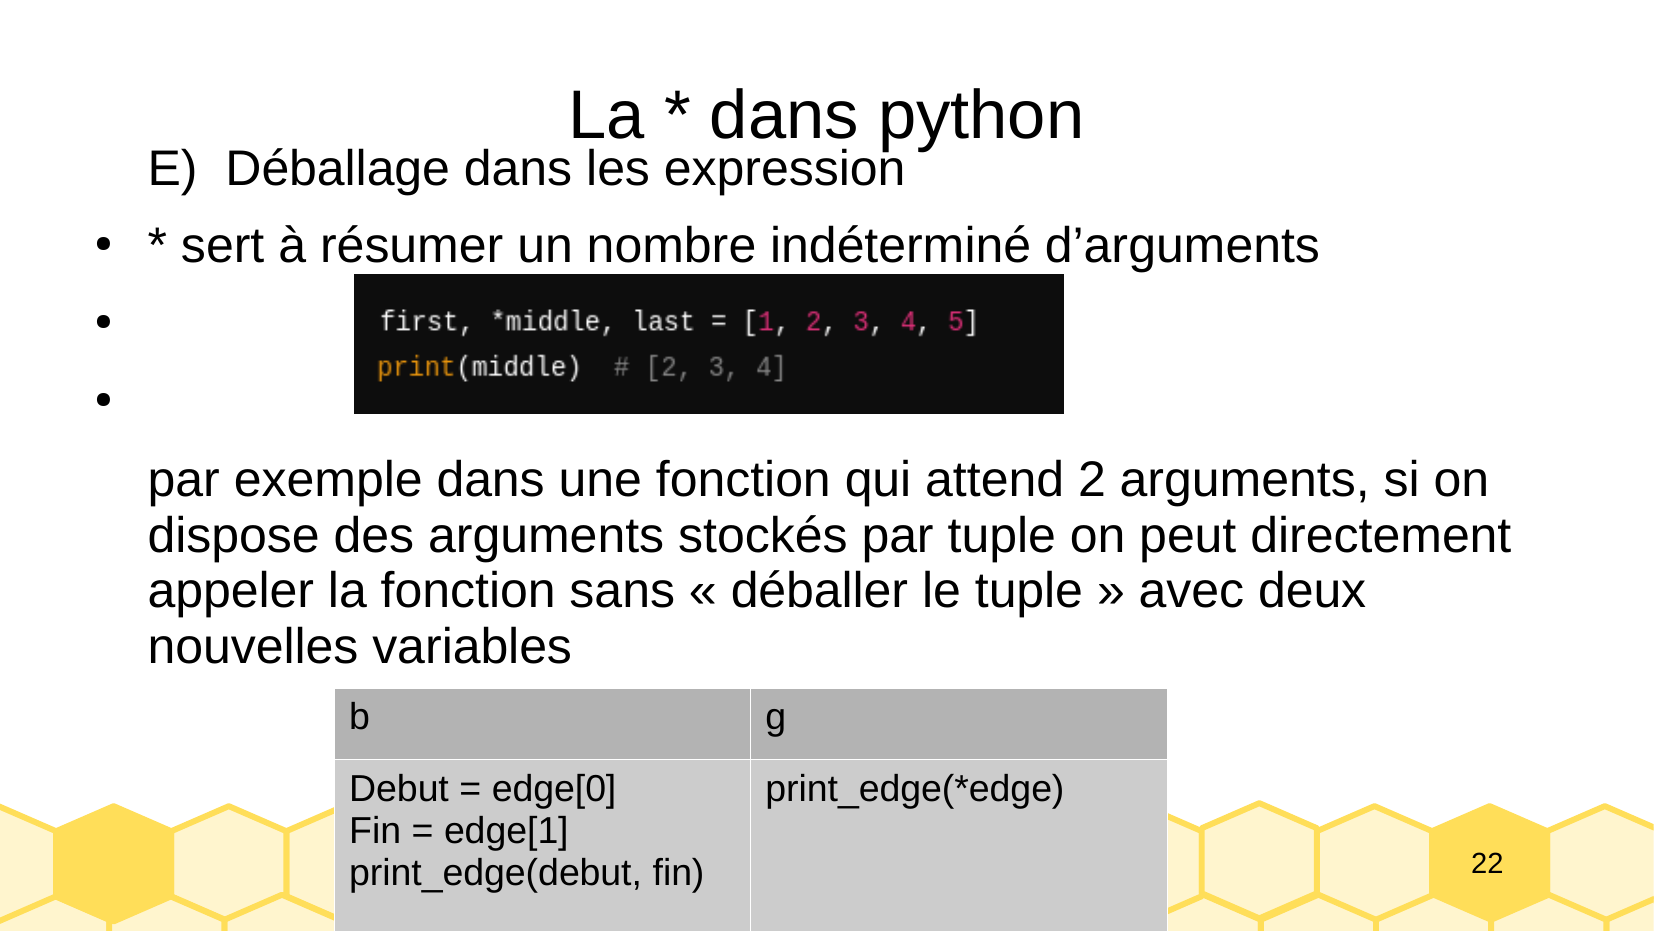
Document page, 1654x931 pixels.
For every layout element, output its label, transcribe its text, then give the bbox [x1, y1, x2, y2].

table_cell print_edge(*edge) [751, 760, 1167, 931]
title La * dans python [82, 37, 1571, 193]
picture [354, 274, 1064, 414]
table_header b [335, 689, 750, 759]
table_cell Debut = edge[0] Fin = edge[1] print_edge(debut, fin) [335, 760, 750, 931]
list E) Déballage dans les expression * sert à résumer un nombre indéterminé d’arguments par exemple dans une fonction qui attend 2 arguments, si on dispose des arguments stockés par tuple on peut directement appeler la fonction sans « déballer le tuple » avec deux nouvelles variables [76, 139, 1565, 680]
table_header g [751, 689, 1167, 759]
